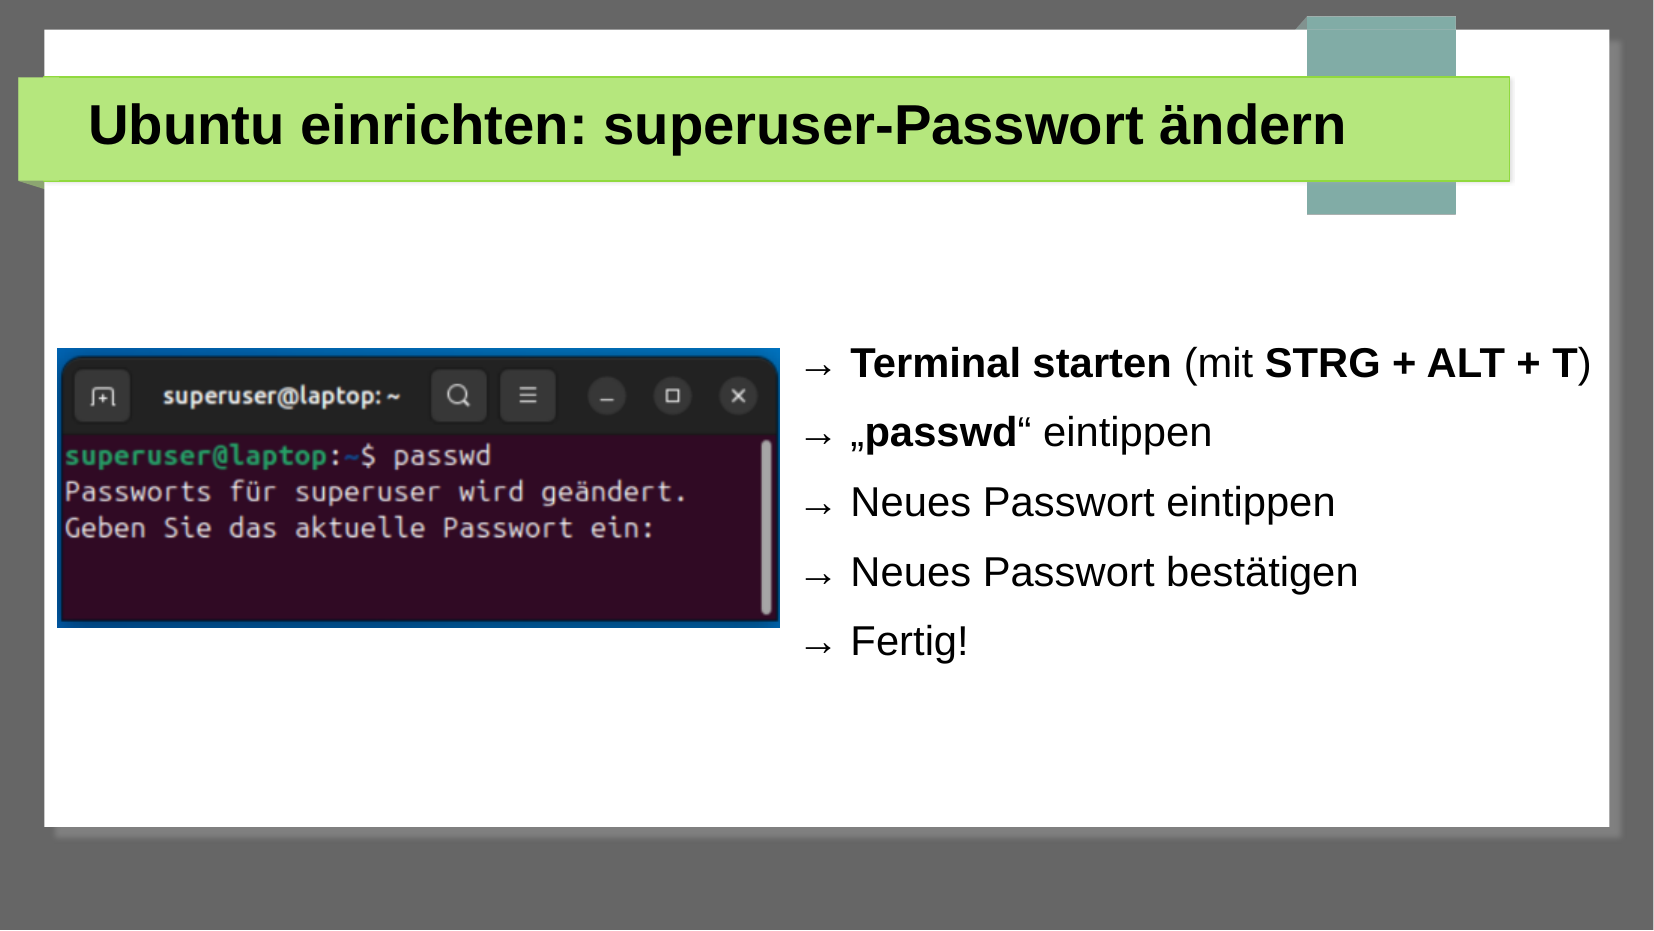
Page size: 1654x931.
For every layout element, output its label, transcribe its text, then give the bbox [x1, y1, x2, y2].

subtitle → Terminal starten (mit STRG + ALT + T) → „passwd“ eintippen → Neues Passwort eintippen → Neues Passwort bestätigen → Fertig! [797, 153, 1654, 827]
title Ubuntu einrichten: superuser-Passwort ändern [88, 73, 1506, 178]
picture [57, 348, 780, 628]
